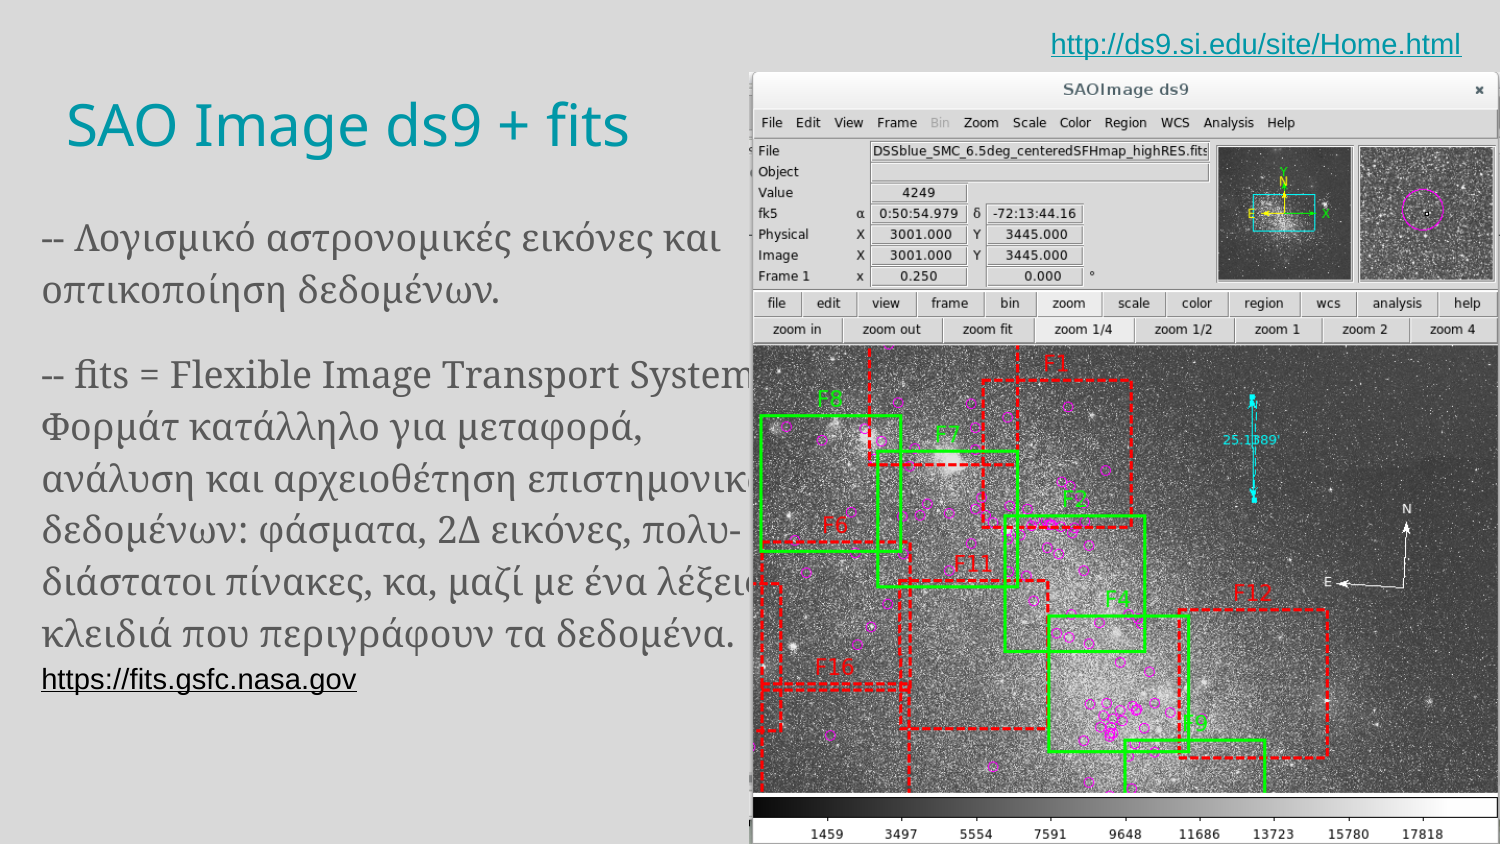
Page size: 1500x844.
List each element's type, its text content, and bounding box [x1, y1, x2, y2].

title SAO Image ds9 + fits [51, 72, 749, 167]
list -- Λογισμικό αστρονομικές εικόνες και οπτικοποίηση δεδομένων. -- fits = Flexible Image Transport System Φορμάτ κατάλληλο για μεταφορά, ανάλυση και αρχειοθέτηση επιστημονικών δεδομένων: φάσματα, 2Δ εικόνες, πολυ- διάστατοι πίνακες, κα, μαζί με ένα λέξεις - κλειδιά που περιγράφουν τα δεδομένα. https://fits.gsfc.nasa.gov [26, 192, 749, 778]
picture [749, 72, 1500, 844]
text_box http://ds9.si.edu/site/Home.html [1035, 10, 1489, 72]
